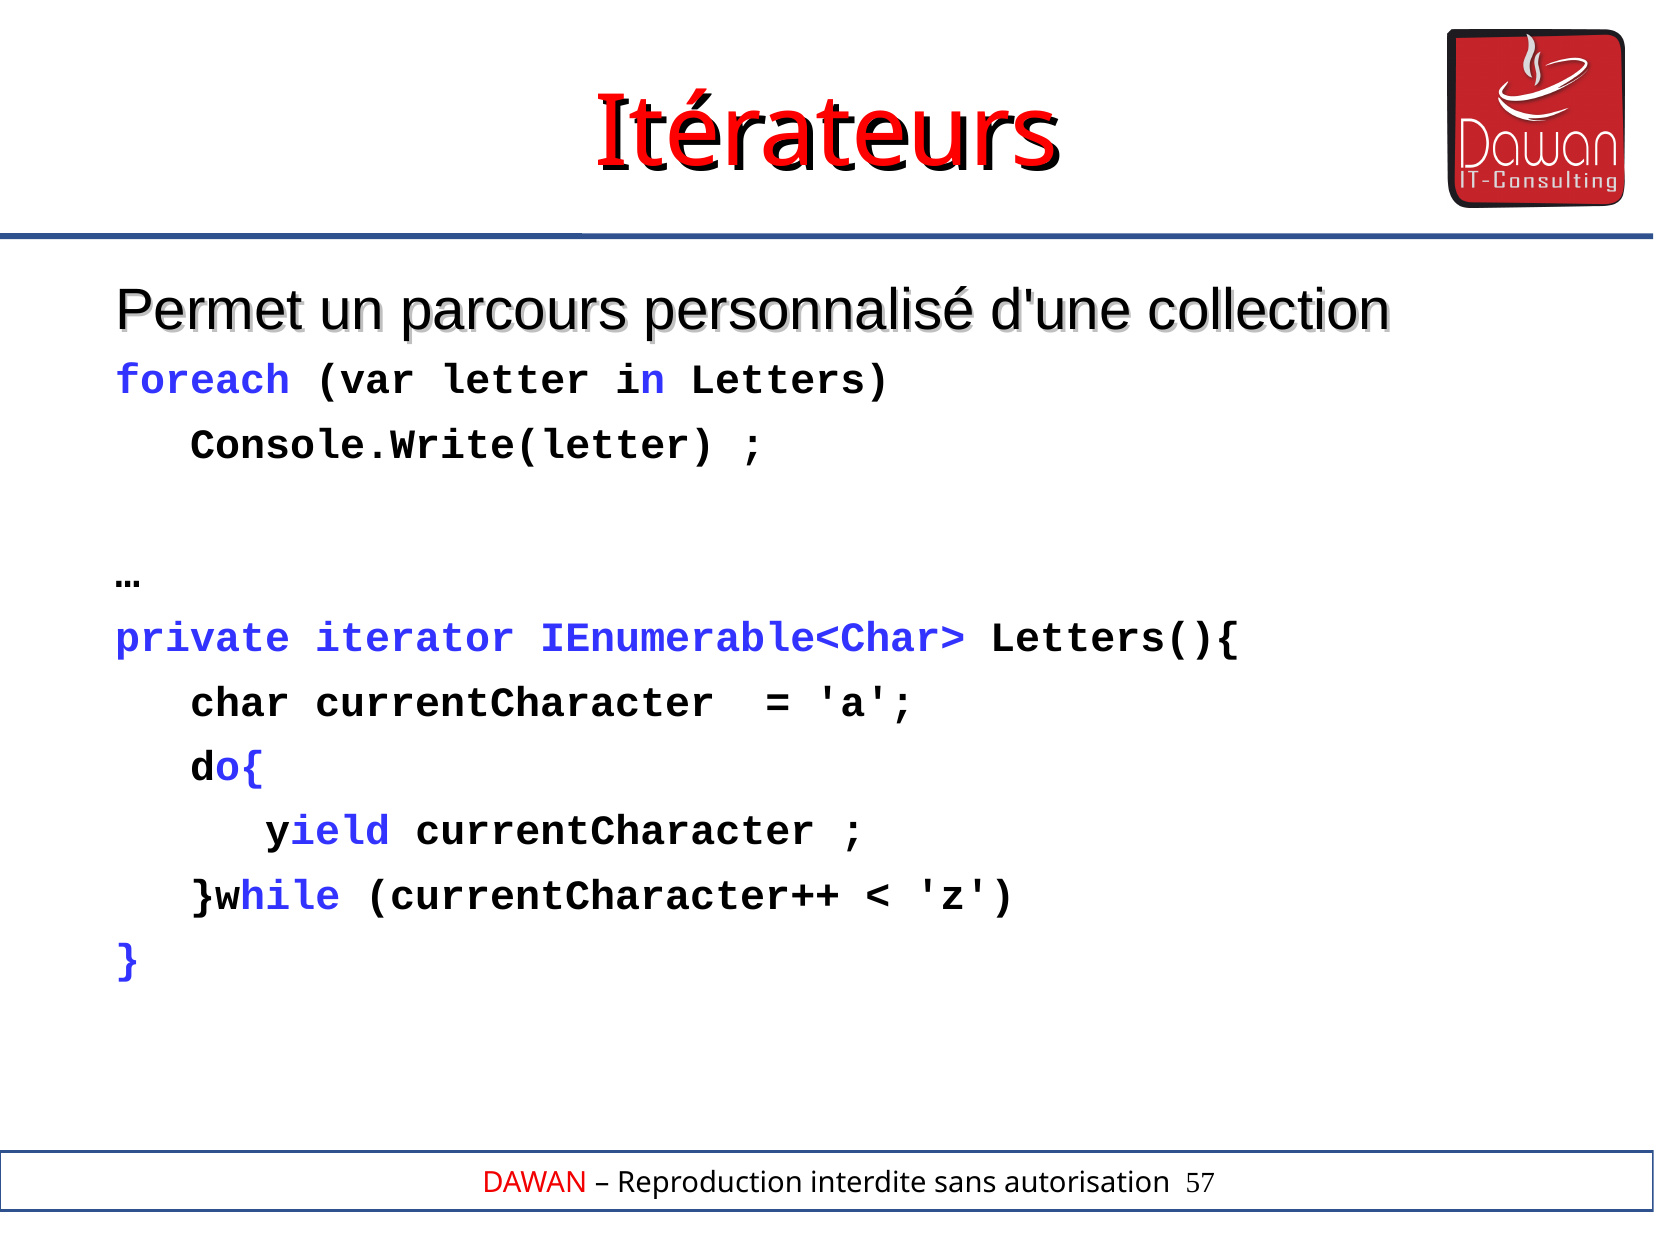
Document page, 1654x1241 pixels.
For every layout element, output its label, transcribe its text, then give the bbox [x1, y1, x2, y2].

text_box [1185, 1163, 1565, 1228]
text_box Permet un parcours personnalisé d'une collection foreach (var letter in Letters) Console.Write(letter) ; … private iterator IEnumerable<Char> Letters(){ char currentCharacter = 'a'; do{ yield currentCharacter ; }while (currentCharacter++ < 'z') } [100, 269, 1565, 1123]
text_box Itérateurs [88, 50, 1565, 182]
